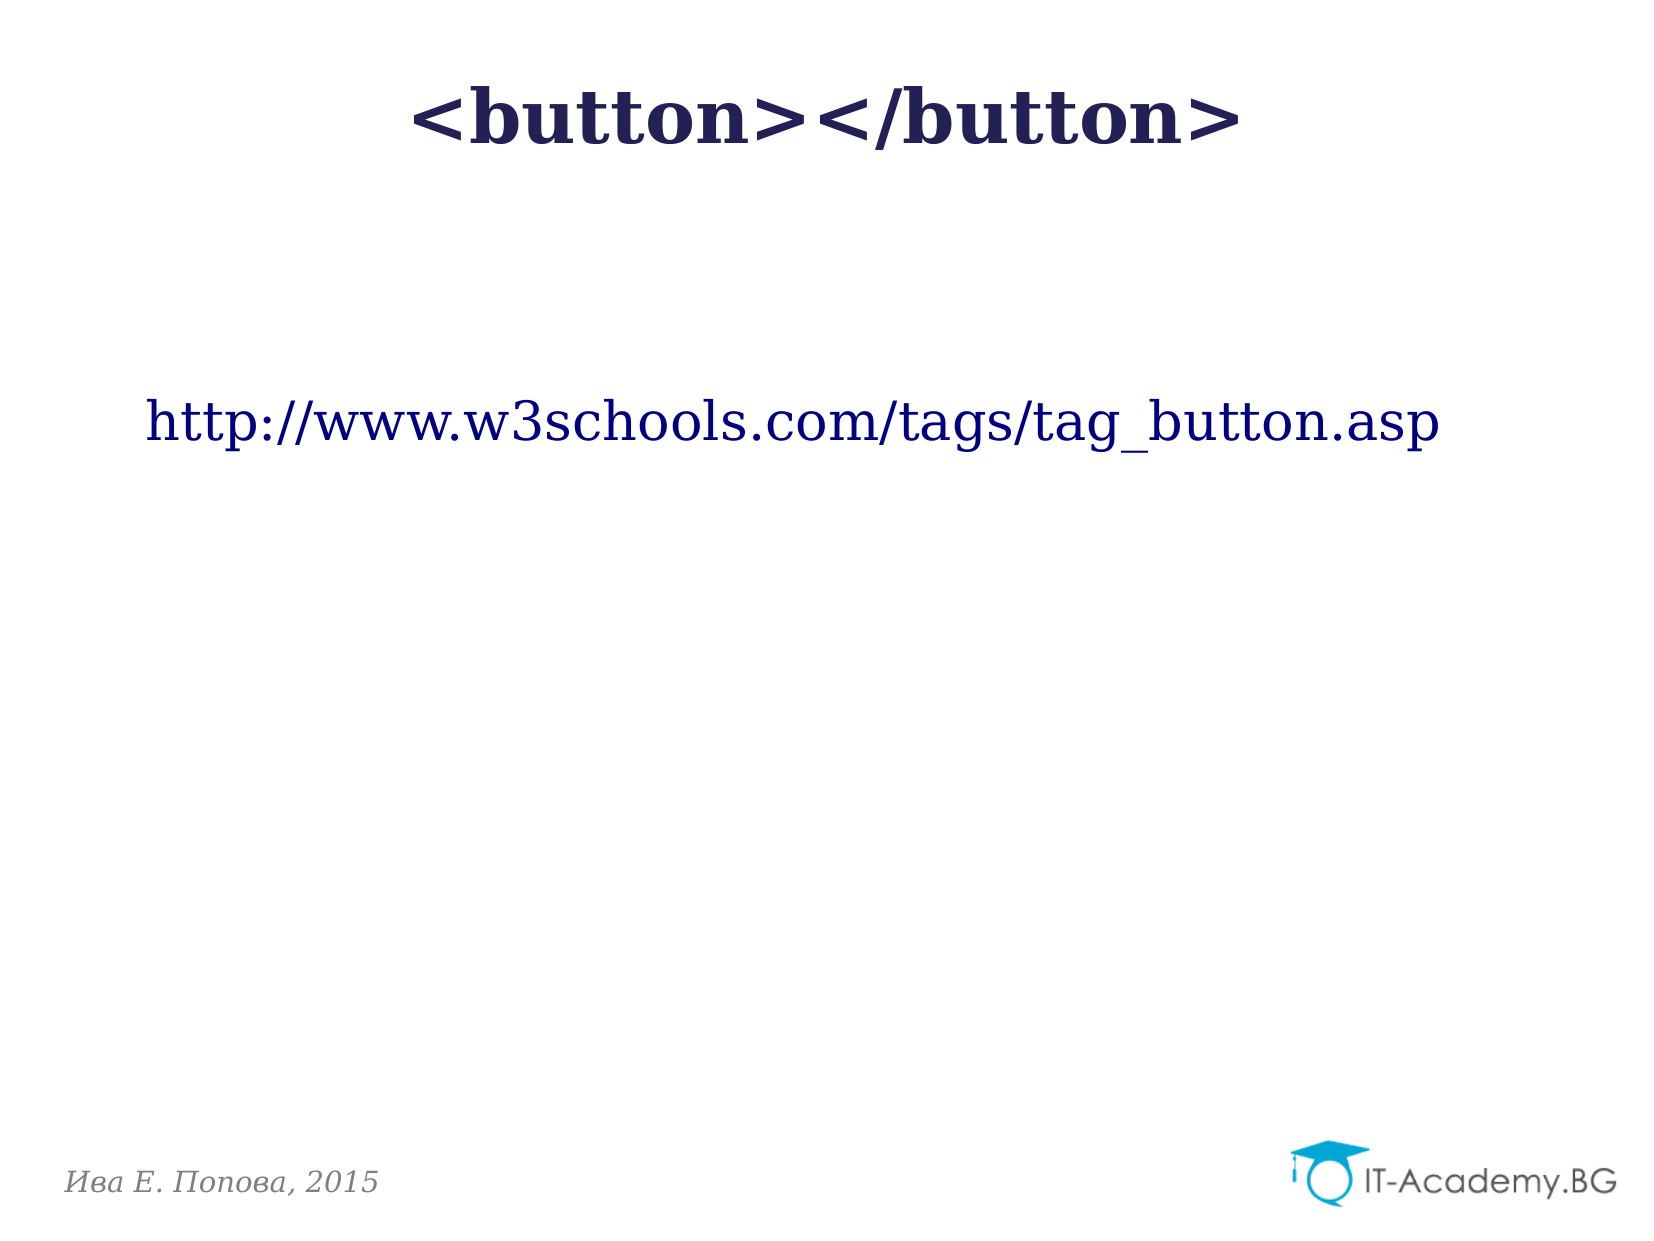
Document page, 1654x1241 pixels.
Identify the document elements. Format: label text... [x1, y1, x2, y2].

list http://www.w3schools.com/tags/tag_button.asp [75, 390, 1546, 556]
picture [1289, 1139, 1618, 1215]
title <button></button> [82, 55, 1571, 181]
